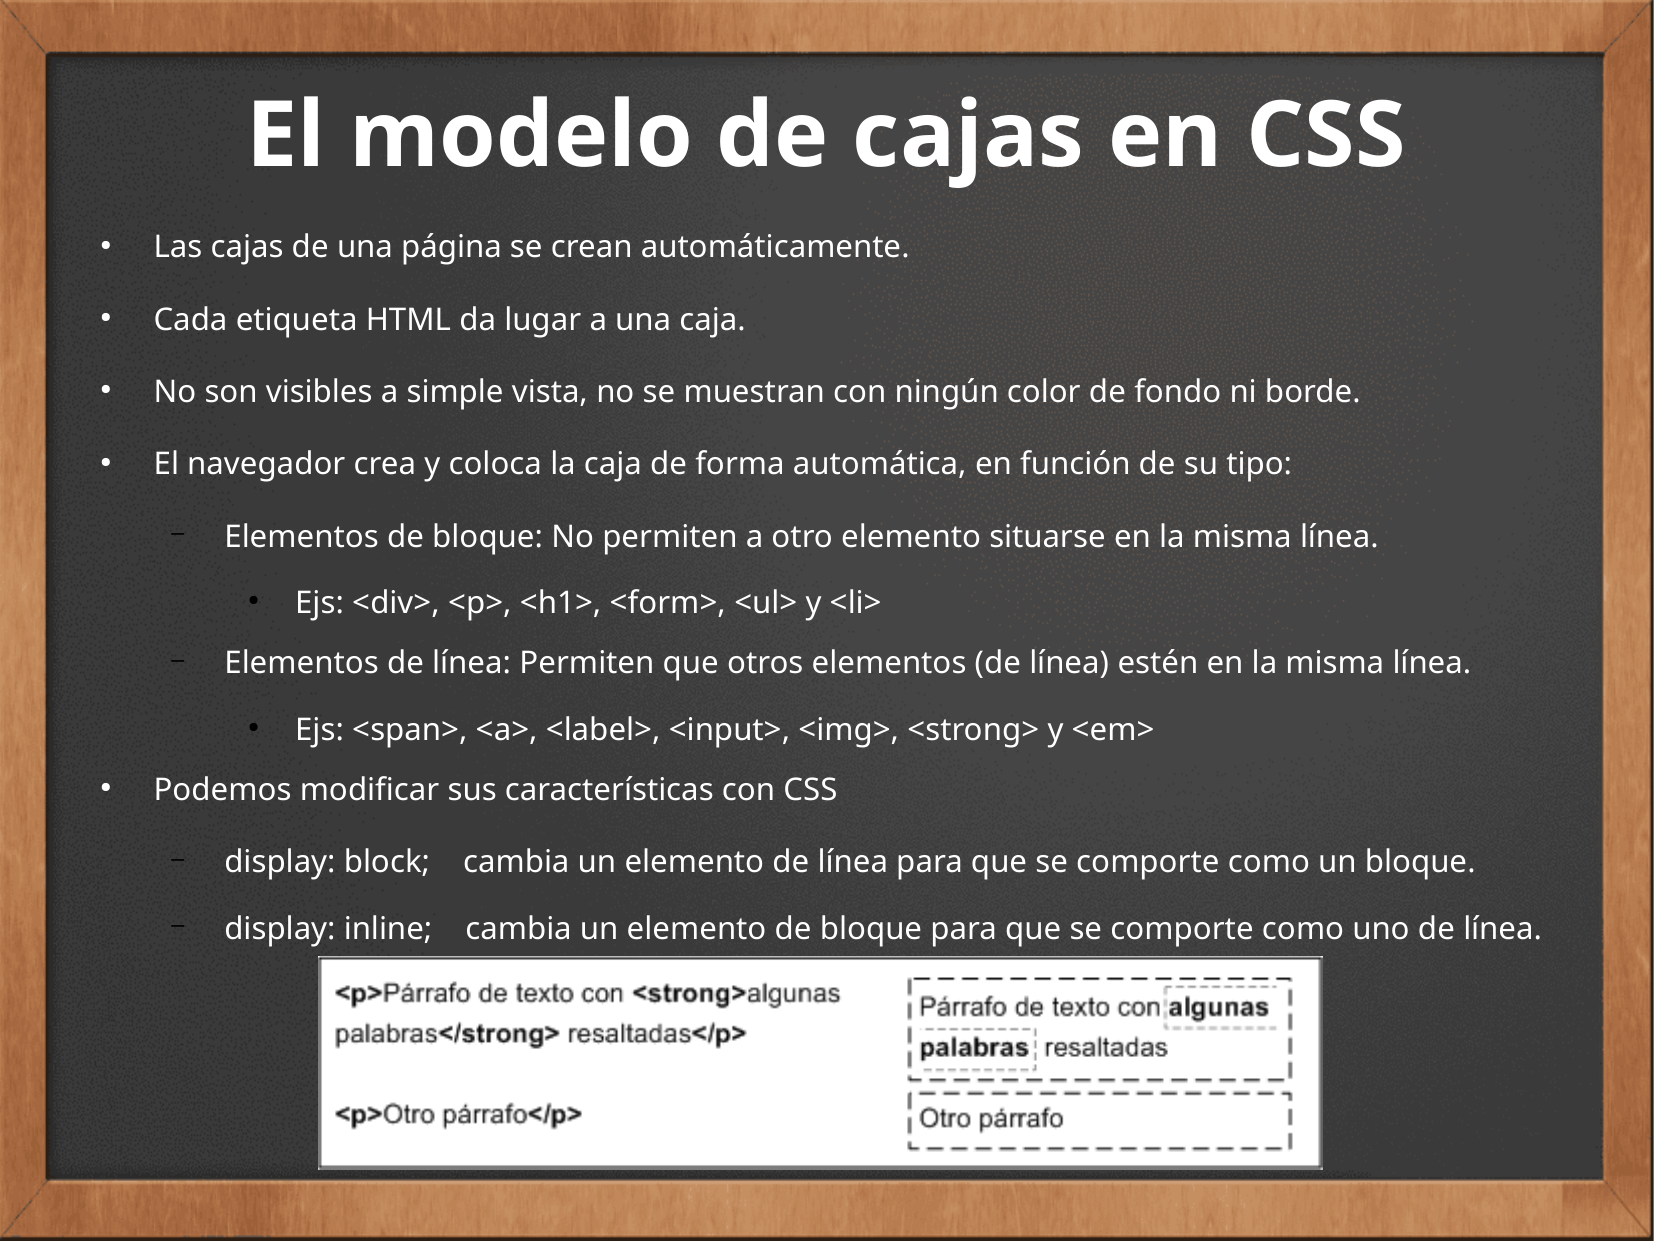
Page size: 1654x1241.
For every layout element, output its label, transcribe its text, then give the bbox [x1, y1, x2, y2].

list Las cajas de una página se crean automáticamente. Cada etiqueta HTML da lugar a una caja. No son visibles a simple vista, no se muestran con ningún color de fondo ni borde. El navegador crea y coloca la caja de forma automática, en función de su tipo: Elementos de bloque: No permiten a otro elemento situarse en la misma línea. Ejs: <div>, <p>, <h1>, <form>, <ul> y <li> Elementos de línea: Permiten que otros elementos (de línea) estén en la misma línea. Ejs: <span>, <a>, <label>, <input>, <img>, <strong> y <em> Podemos modificar sus características con CSS display: block; cambia un elemento de línea para que se comporte como un bloque. display: inline; cambia un elemento de bloque para que se comporte como uno de línea. [82, 224, 1571, 941]
picture [0, 0, 1654, 1241]
title El modelo de cajas en CSS [82, 47, 1571, 216]
